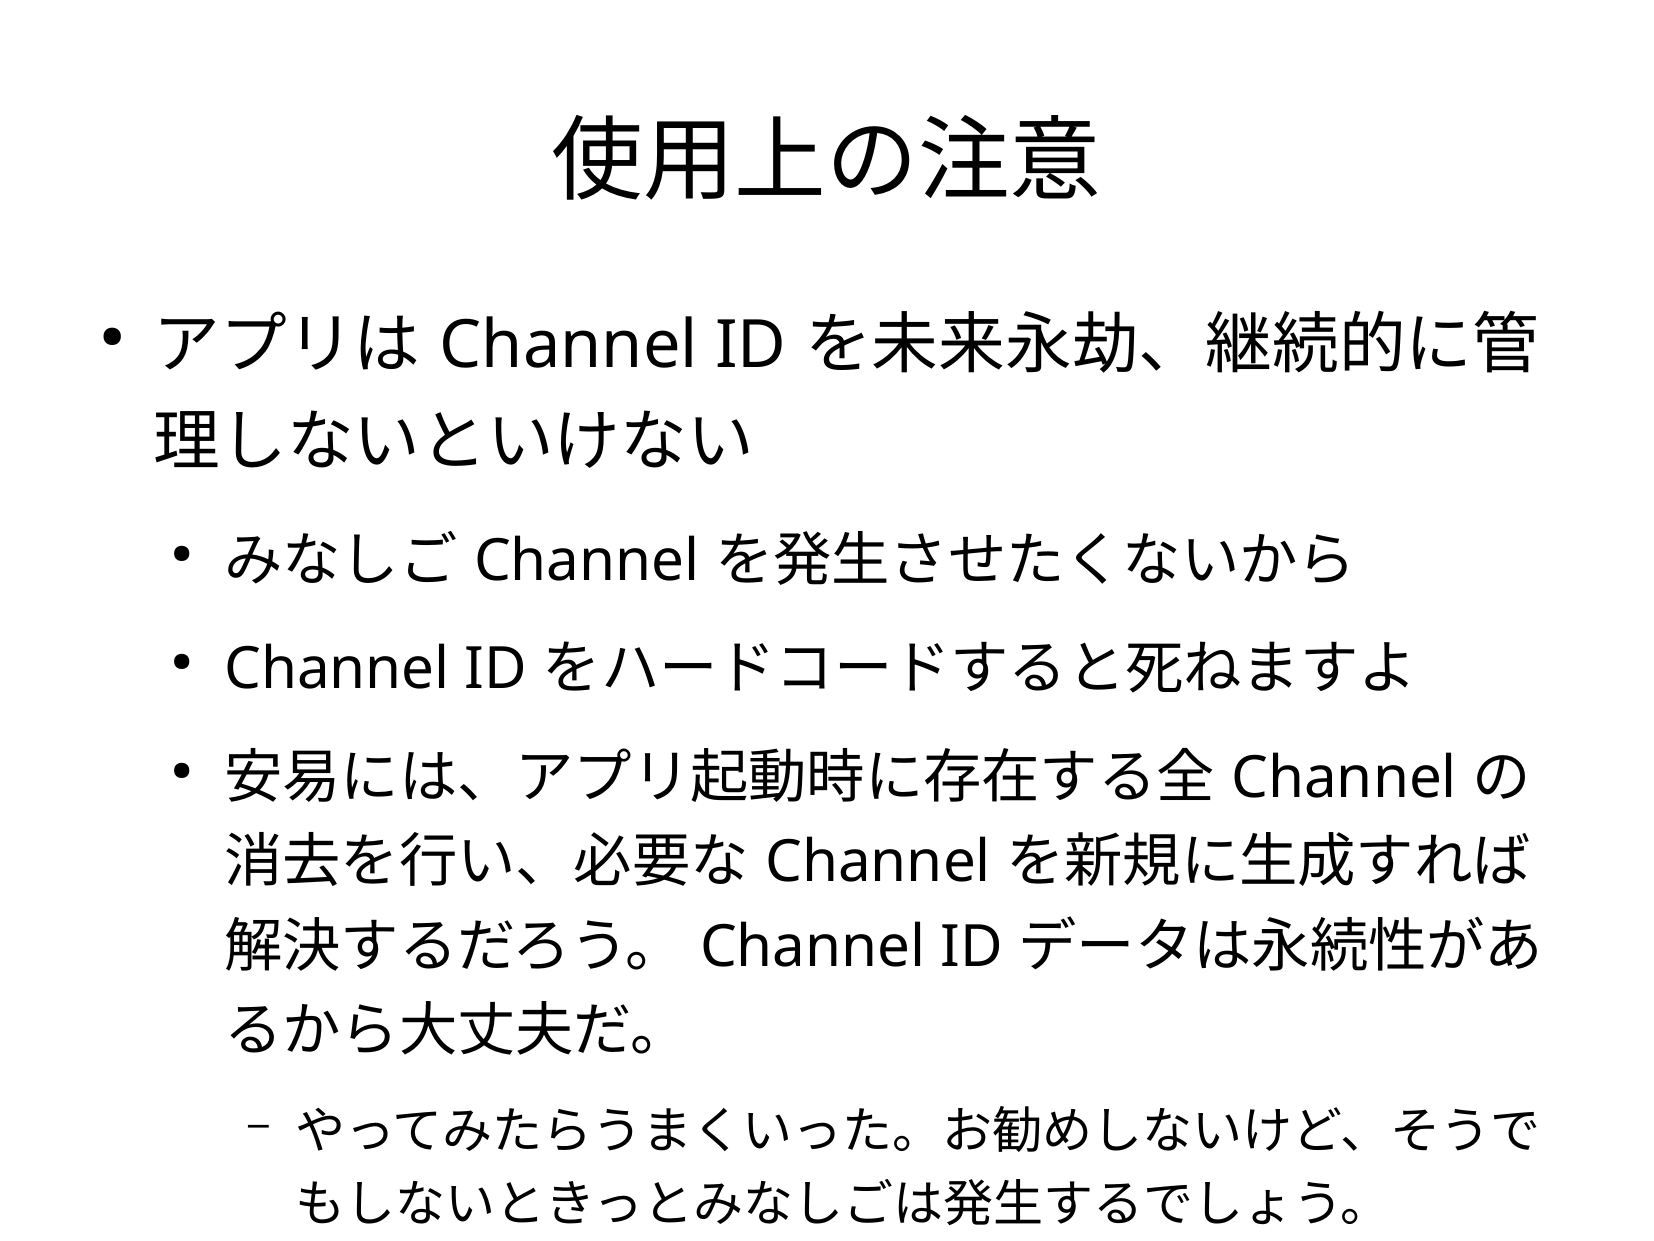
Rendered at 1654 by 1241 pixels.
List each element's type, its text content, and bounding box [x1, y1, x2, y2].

list アプリはChannel IDを未来永劫、継続的に管理しないといけない みなしごChannelを発生させたくないから Channel IDをハードコードすると死ねますよ 安易には、アプリ起動時に存在する全Channelの消去を行い、必要なChannelを新規に生成すれば解決するだろう。Channel IDデータは永続性があるから大丈夫だ。 やってみたらうまくいった。お勧めしないけど、そうでもしないときっとみなしごは発生するでしょう。 [82, 290, 1571, 1142]
title 使用上の注意 [82, 49, 1571, 257]
